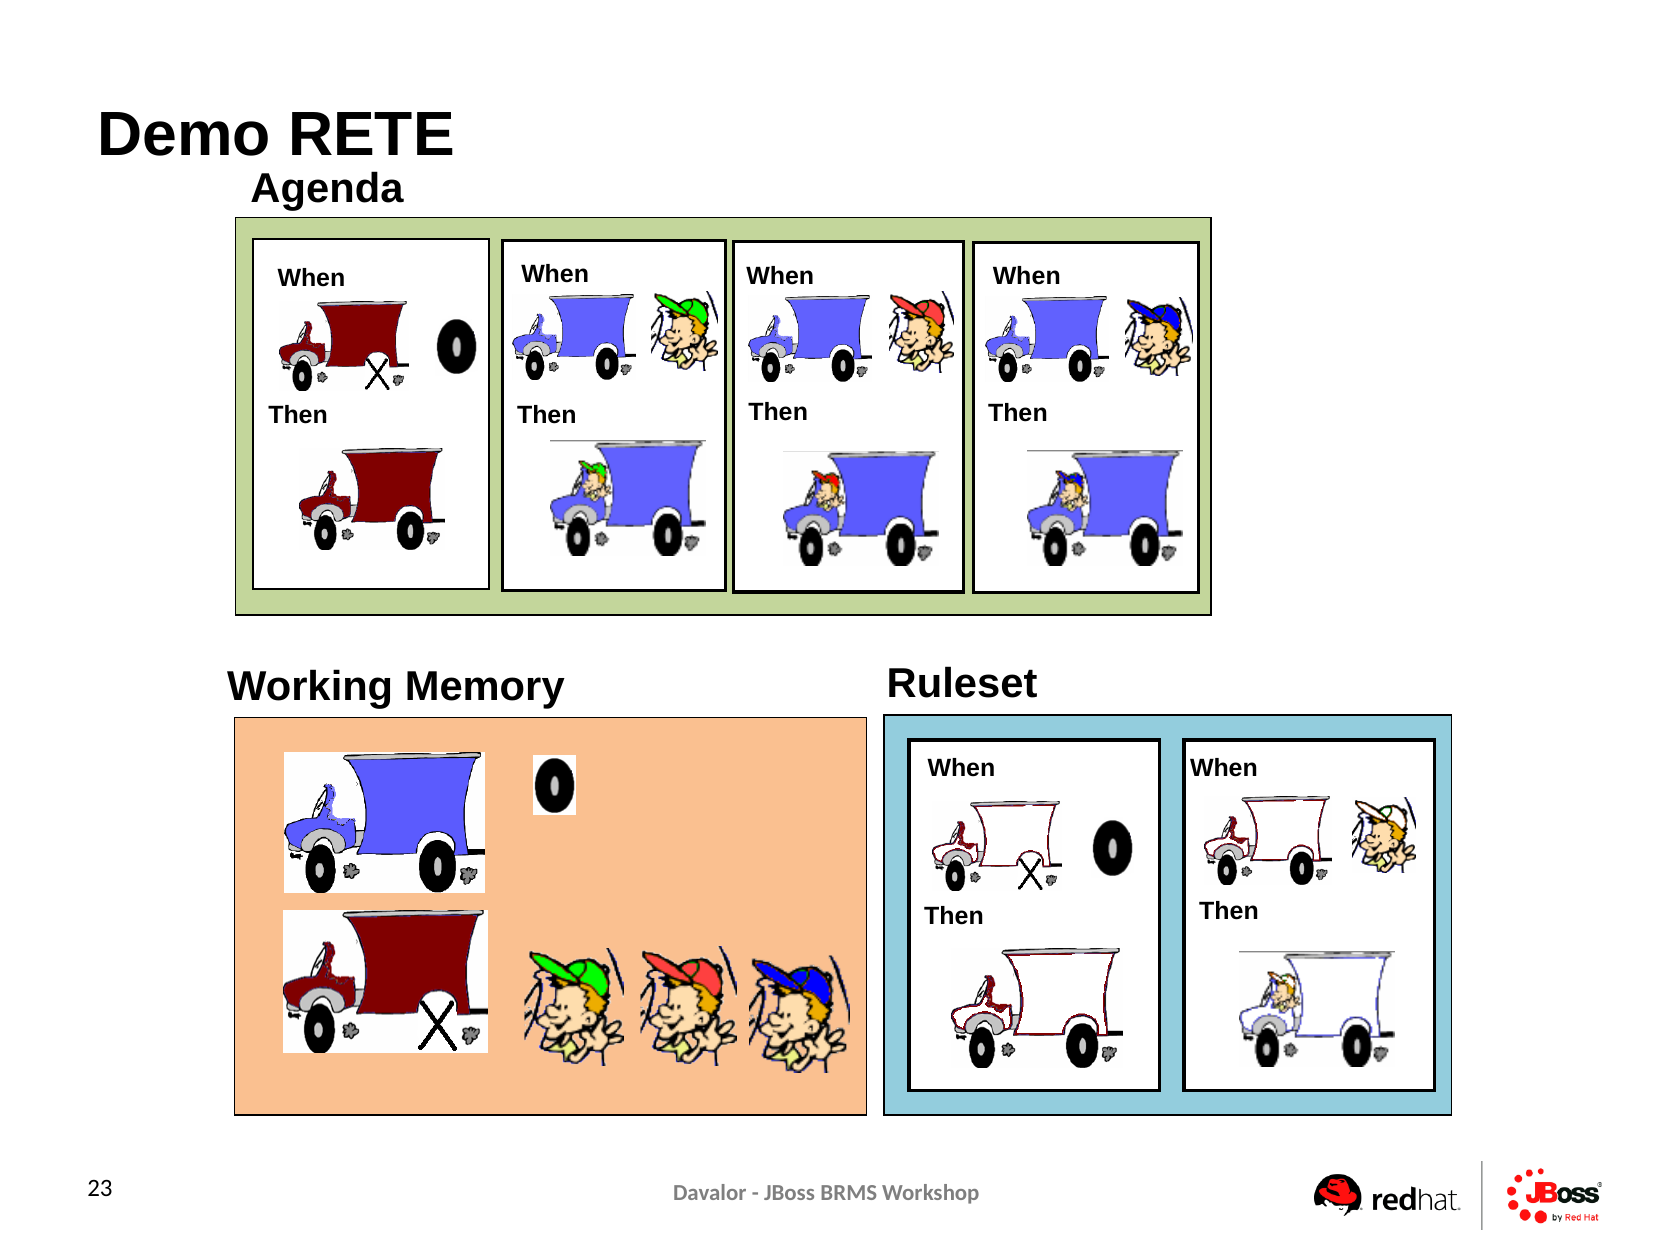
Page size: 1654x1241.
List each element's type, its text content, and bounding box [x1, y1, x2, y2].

text_box Then [733, 390, 844, 436]
text_box [235, 717, 866, 1115]
picture [985, 296, 1109, 382]
text_box Then [502, 393, 614, 439]
picture [523, 948, 624, 1066]
picture [1027, 450, 1183, 566]
picture [435, 316, 478, 376]
picture [284, 752, 485, 893]
text_box When [262, 256, 376, 302]
text_box When [977, 254, 1091, 300]
text_box When [1175, 746, 1313, 792]
picture [783, 450, 939, 566]
picture [279, 301, 409, 391]
picture [283, 910, 488, 1053]
picture [1091, 817, 1134, 878]
text_box When [506, 252, 619, 298]
text_box Then [253, 393, 391, 439]
picture [749, 954, 850, 1073]
picture [888, 291, 954, 373]
text_box Then [973, 392, 1111, 438]
text_box Ruleset [871, 652, 1260, 718]
text_box Then [1184, 890, 1322, 936]
picture [1204, 796, 1332, 885]
text_box When [912, 746, 1051, 792]
picture [951, 948, 1123, 1068]
picture [748, 295, 872, 382]
text_box Then [909, 895, 1047, 941]
title Demo RETE [82, 95, 1571, 226]
picture [639, 946, 737, 1066]
picture [512, 294, 636, 380]
picture [550, 440, 706, 556]
text_box [235, 218, 1211, 615]
text_box Working Memory [212, 655, 732, 721]
picture [1352, 797, 1416, 873]
picture [533, 755, 576, 815]
picture [1125, 296, 1193, 376]
picture [932, 801, 1062, 891]
picture [1239, 951, 1395, 1067]
picture [650, 291, 718, 371]
picture [299, 448, 445, 550]
picture [1314, 1161, 1602, 1230]
text_box Agenda [235, 157, 464, 223]
text_box When [731, 254, 844, 300]
text_box [884, 715, 1452, 1115]
